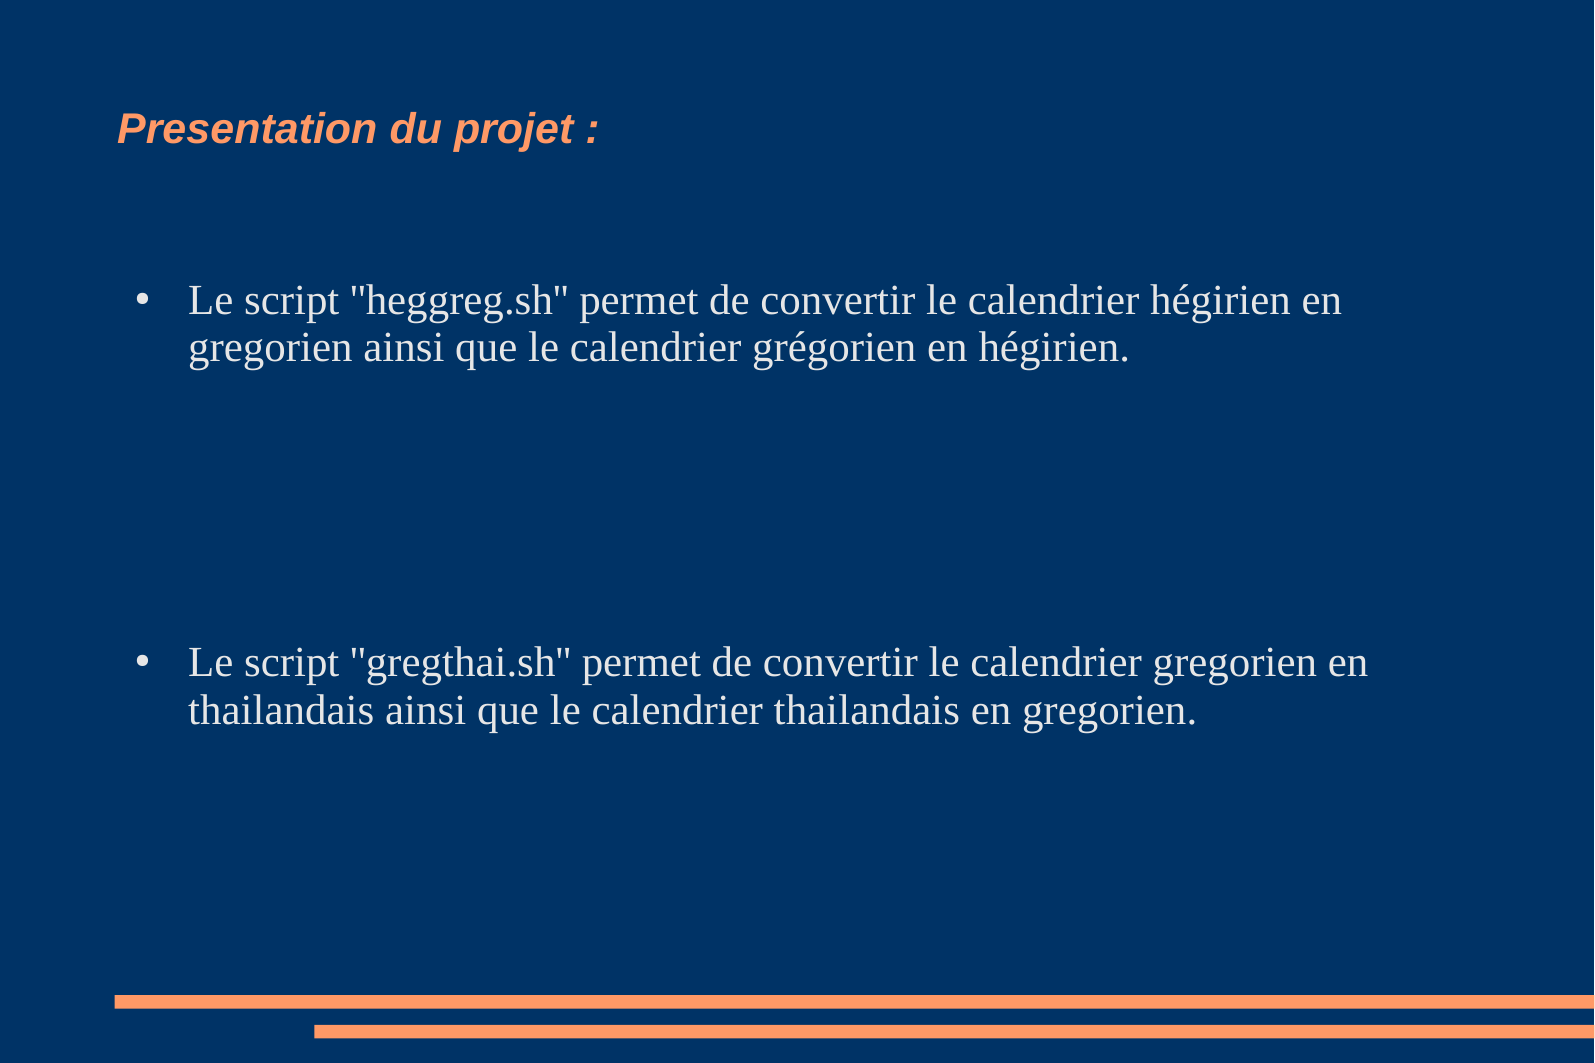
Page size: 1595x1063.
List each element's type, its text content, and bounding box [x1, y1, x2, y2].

list Le script ''gregthai.sh'' permet de convertir le calendrier gregorien en thailandais ainsi que le calendrier thailandais en gregorien. [117, 638, 1505, 970]
title Presentation du projet : [117, 39, 1479, 218]
list Le script ''heggreg.sh'' permet de convertir le calendrier hégirien en gregorien ainsi que le calendrier grégorien en hégirien. [117, 276, 1505, 608]
